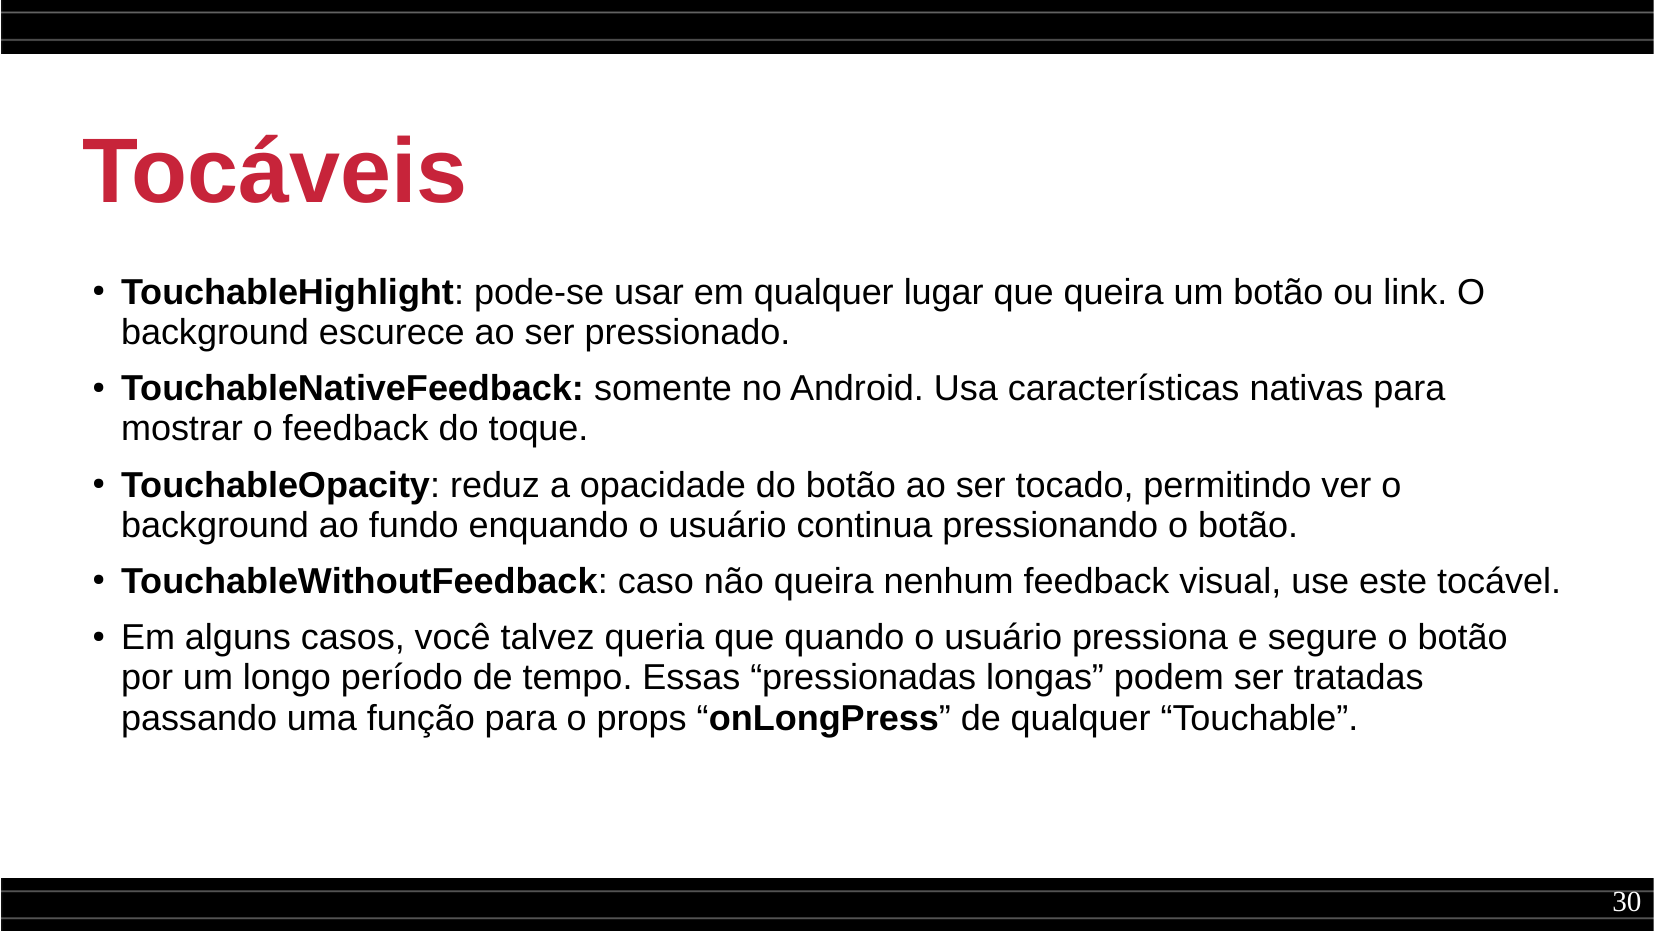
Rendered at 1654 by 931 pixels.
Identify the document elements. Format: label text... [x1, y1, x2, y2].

picture [1, 0, 1654, 54]
title Tocáveis [82, 92, 1571, 249]
list TouchableHighlight: pode-se usar em qualquer lugar que queira um botão ou link. O background escurece ao ser pressionado. TouchableNativeFeedback: somente no Android. Usa características nativas para mostrar o feedback do toque. TouchableOpacity: reduz a opacidade do botão ao ser tocado, permitindo ver o background ao fundo enquando o usuário continua pressionando o botão. TouchableWithoutFeedback: caso não queira nenhum feedback visual, use este tocável. Em alguns casos, você talvez queria que quando o usuário pressiona e segure o botão por um longo período de tempo. Essas “pressionadas longas” podem ser tratadas passando uma função para o props “onLongPress” de qualquer “Touchable”. [82, 271, 1571, 758]
picture [1, 878, 1654, 931]
